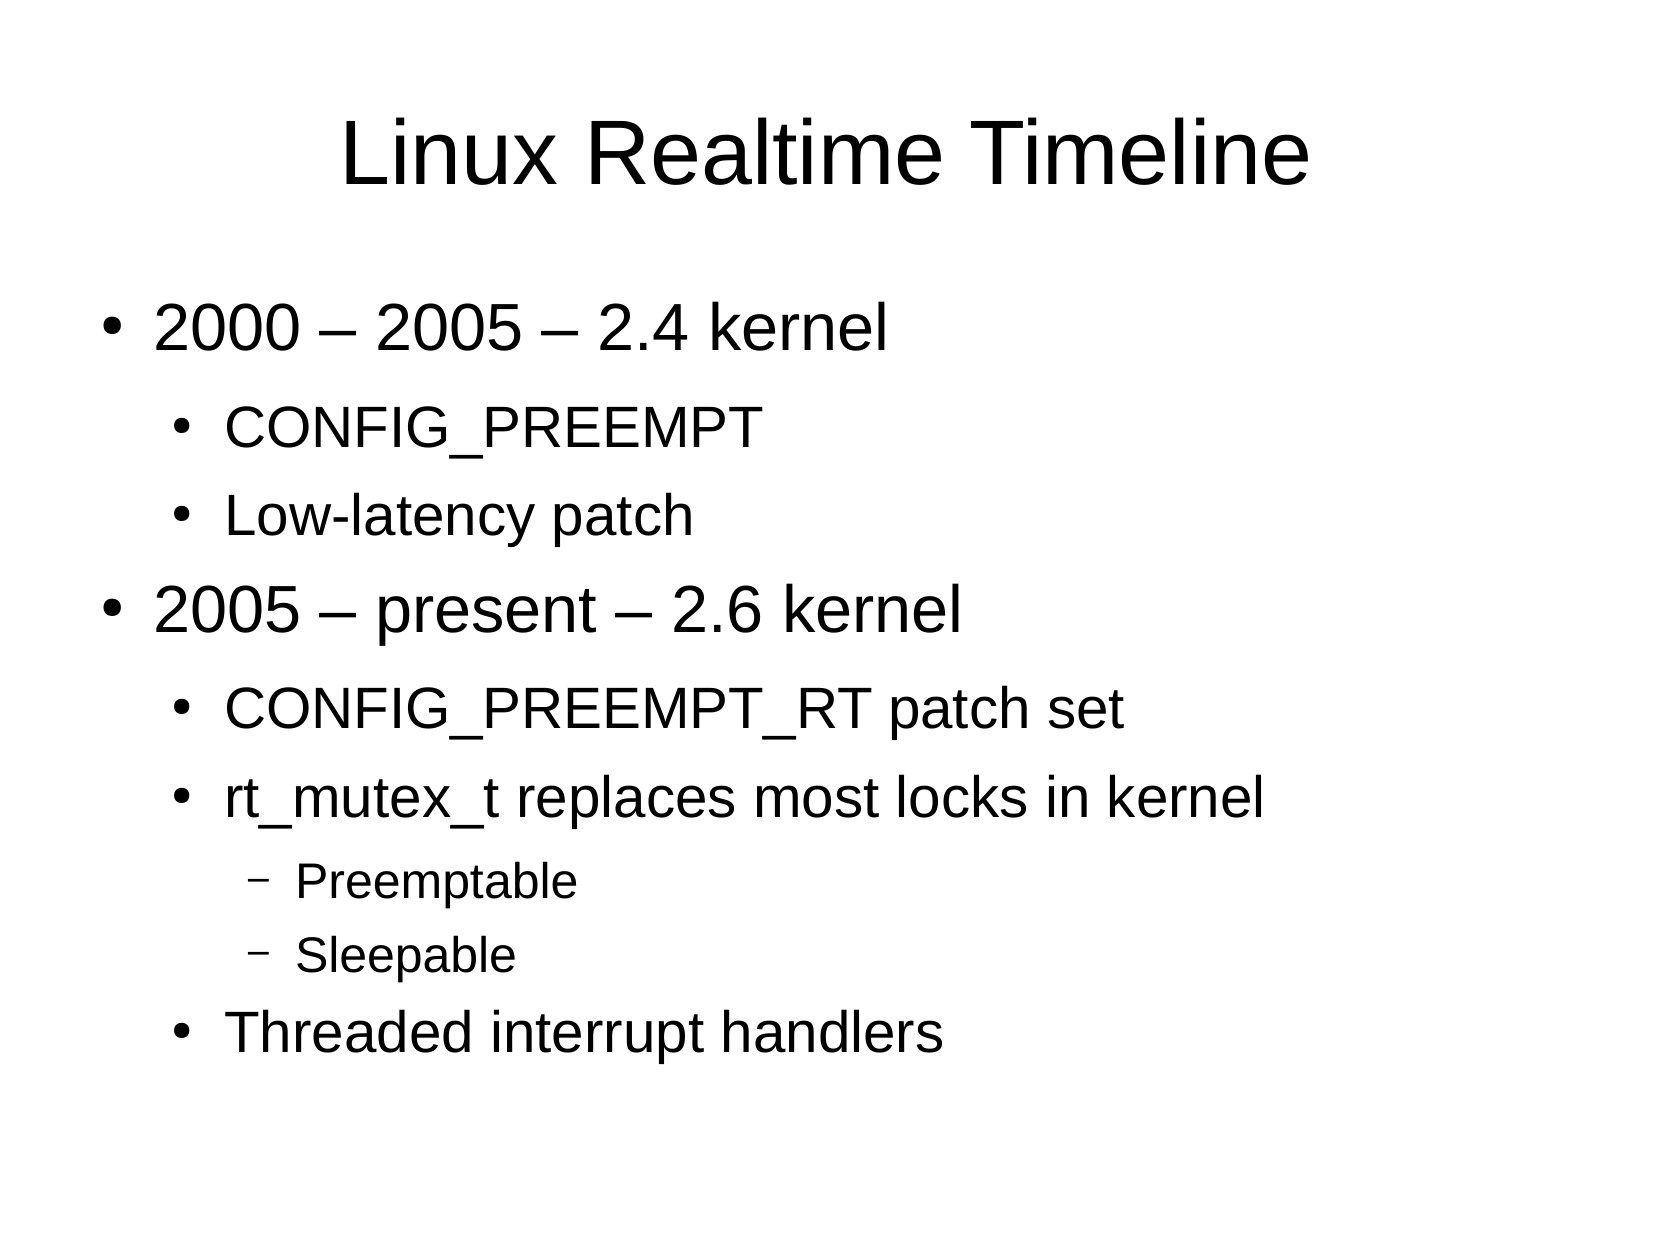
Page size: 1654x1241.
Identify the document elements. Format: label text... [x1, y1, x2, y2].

title Linux Realtime Timeline [82, 56, 1571, 250]
list 2000 – 2005 – 2.4 kernel CONFIG_PREEMPT Low-latency patch 2005 – present – 2.6 kernel CONFIG_PREEMPT_RT patch set rt_mutex_t replaces most locks in kernel Preemptable Sleepable Threaded interrupt handlers [82, 290, 1571, 1094]
